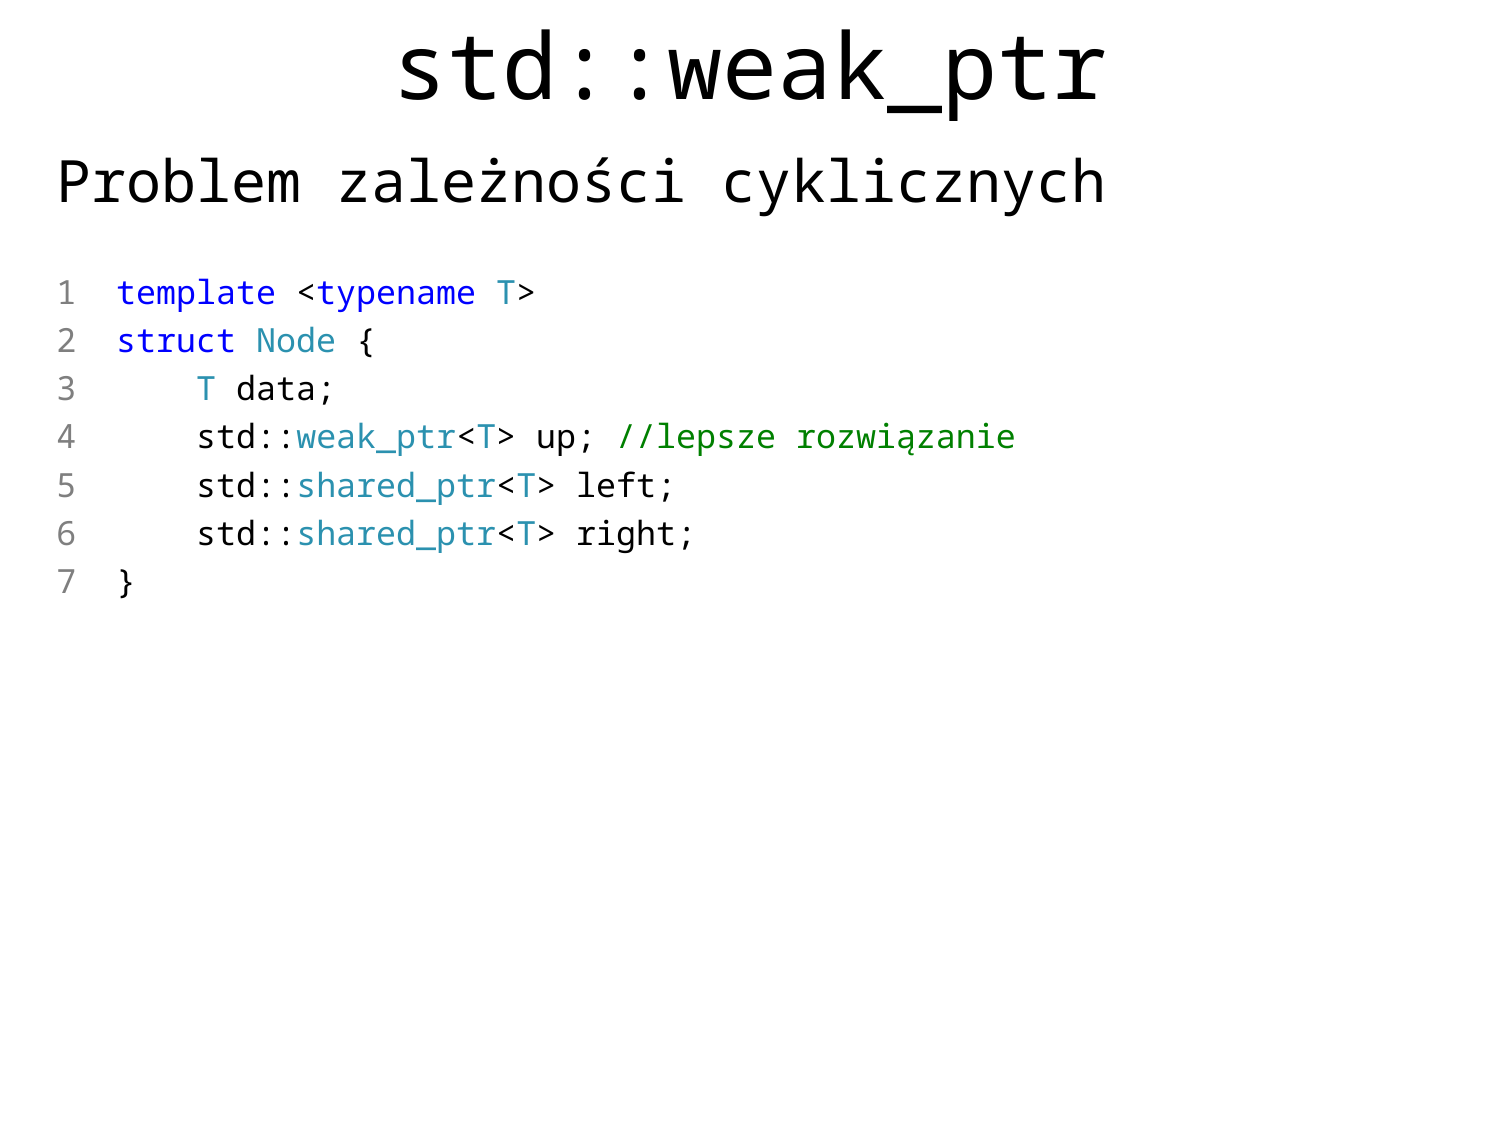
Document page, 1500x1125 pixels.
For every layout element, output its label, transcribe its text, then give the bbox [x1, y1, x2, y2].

title std::weak_ptr [0, 0, 1500, 126]
list Problem zależności cyklicznych 1 template <typename T> 2 struct Node { 3 T data; 4 std::weak_ptr<T> up; //lepsze rozwiązanie 5 std::shared_ptr<T> left; 6 std::shared_ptr<T> right; 7 } [41, 137, 1459, 1125]
